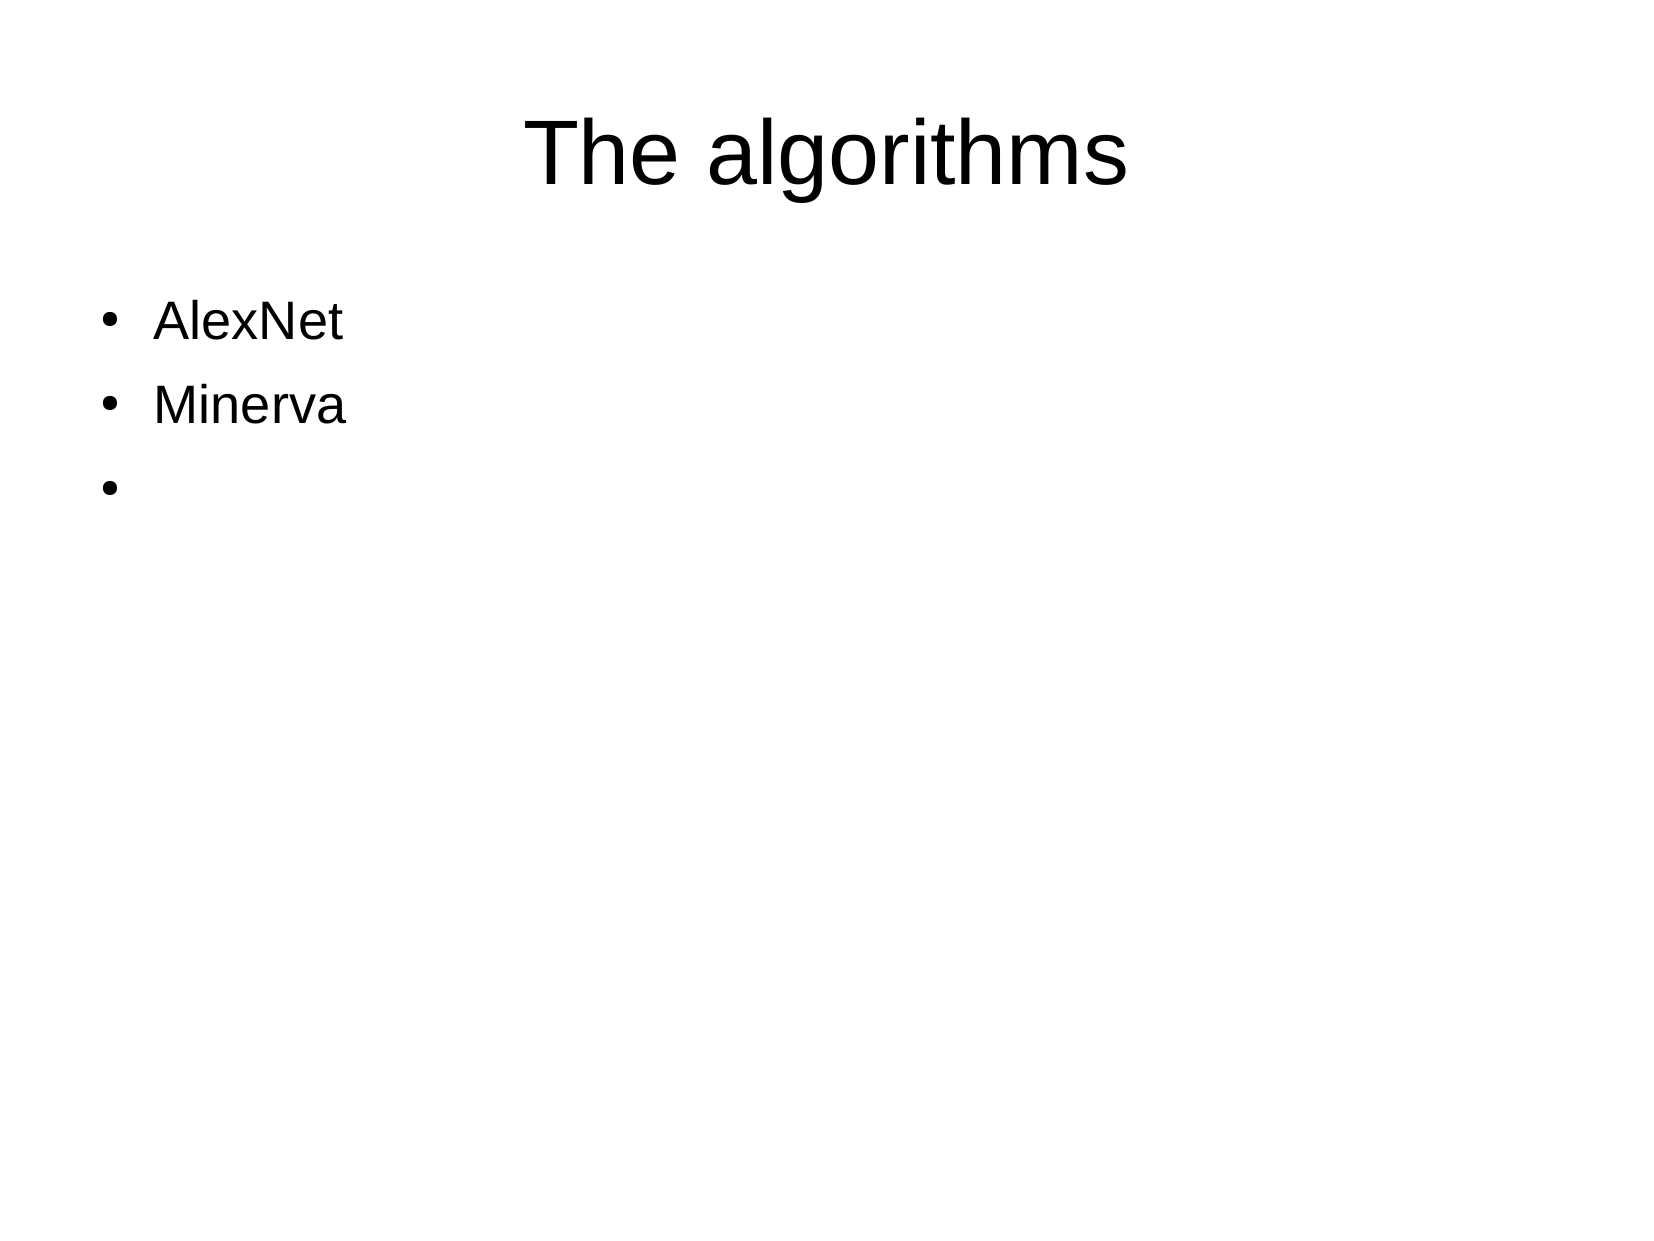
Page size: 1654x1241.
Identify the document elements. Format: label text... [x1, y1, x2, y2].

title The algorithms [82, 49, 1571, 257]
list AlexNet Minerva [82, 290, 1571, 1010]
